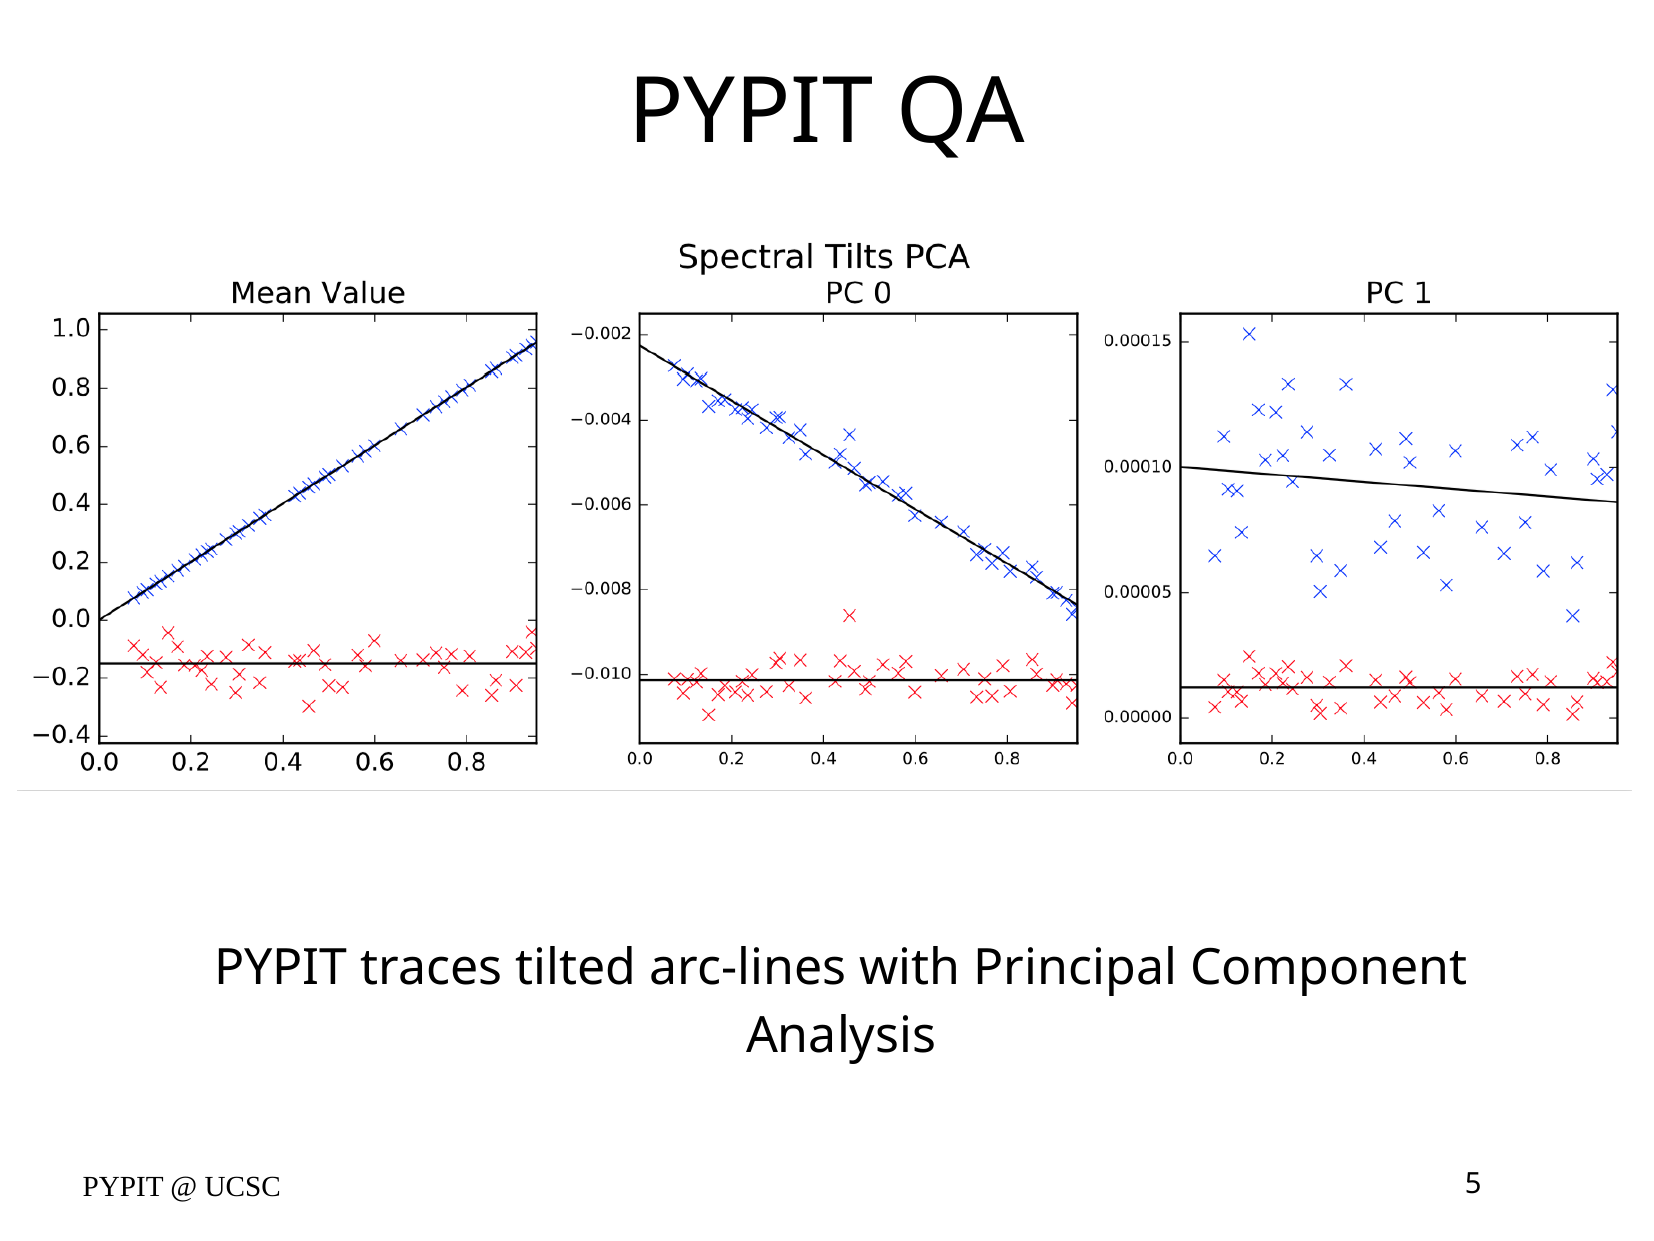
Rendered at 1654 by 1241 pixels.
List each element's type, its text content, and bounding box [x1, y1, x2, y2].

picture [17, 230, 1632, 791]
text_box PYPIT traces tilted arc-lines with Principal Component Analysis [181, 923, 1502, 1068]
title PYPIT QA [82, 47, 1571, 167]
